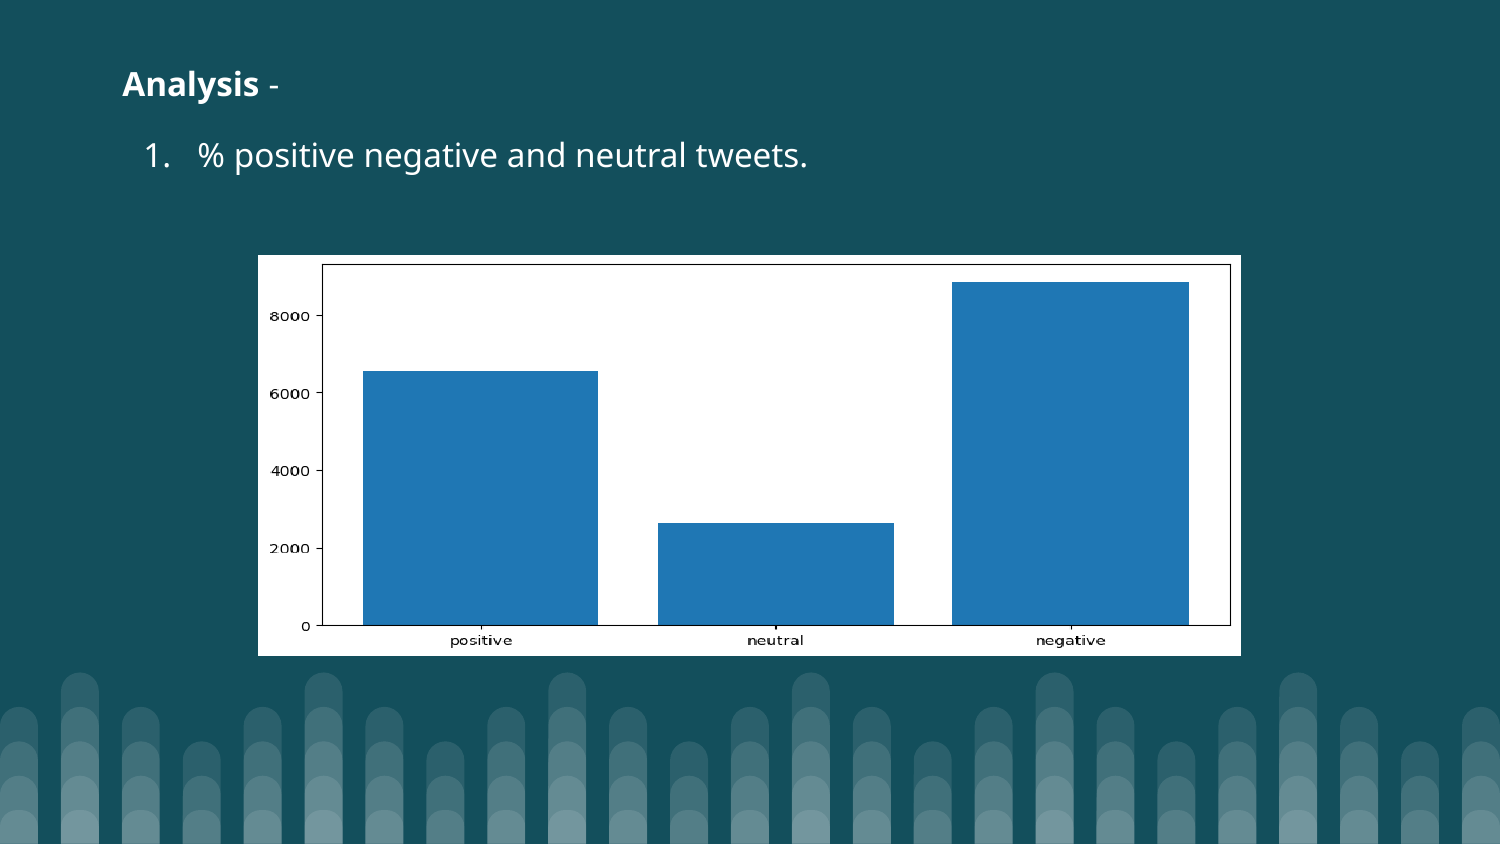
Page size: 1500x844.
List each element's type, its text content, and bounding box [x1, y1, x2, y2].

picture [258, 255, 1241, 656]
list Analysis - % positive negative and neutral tweets. [107, 42, 1393, 225]
